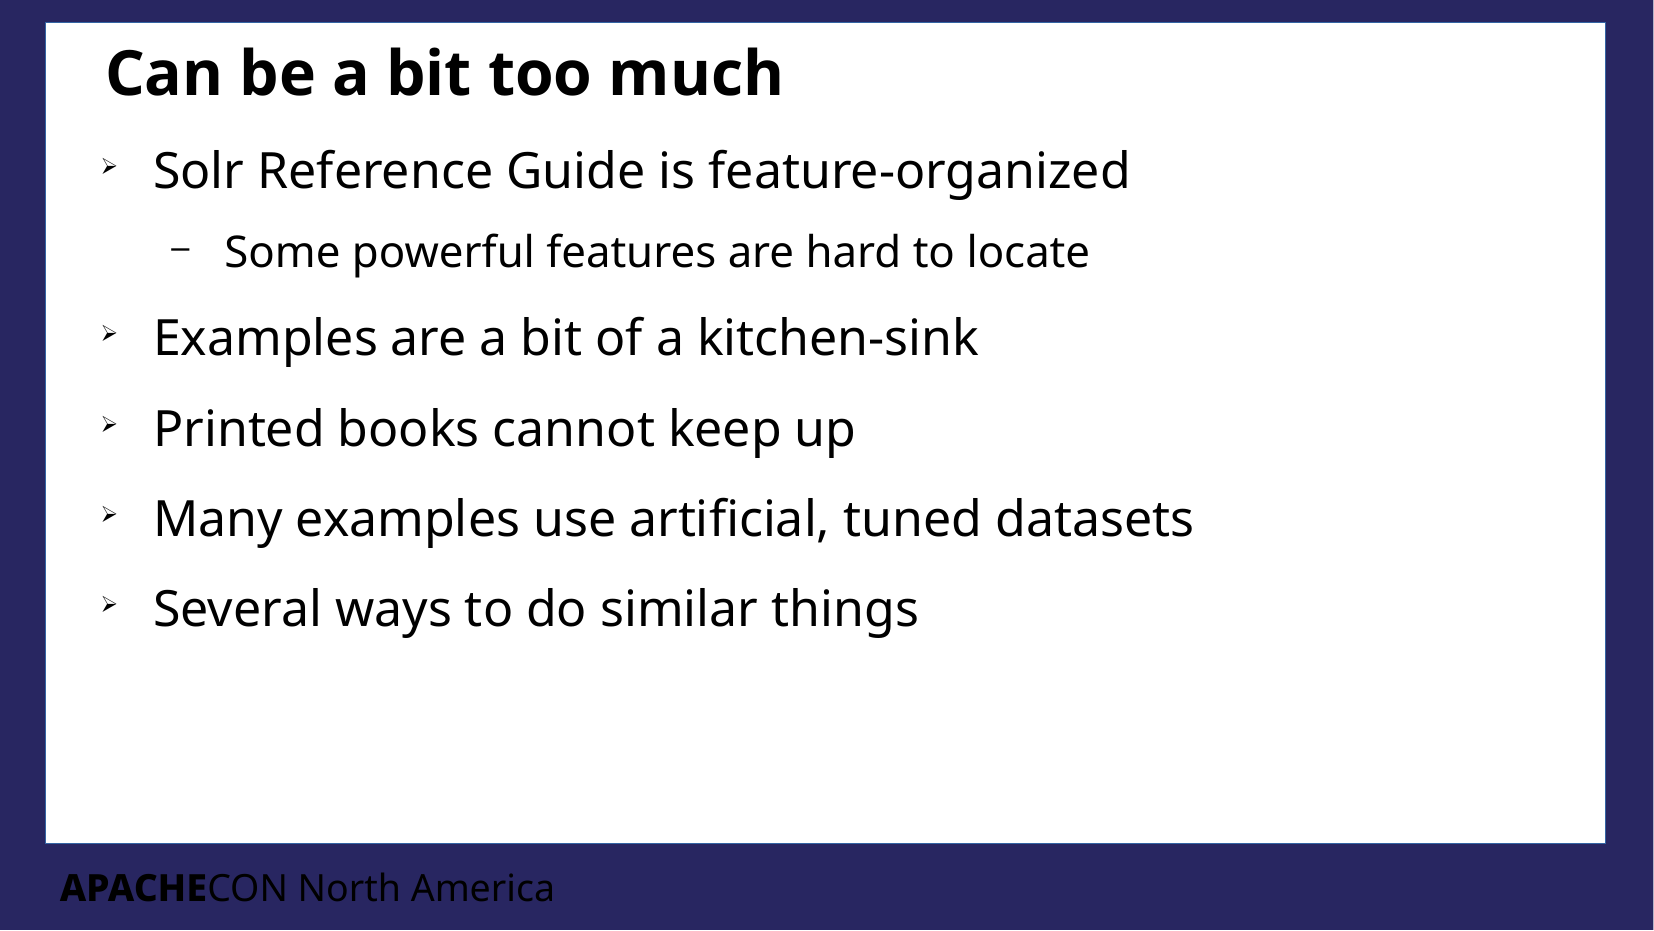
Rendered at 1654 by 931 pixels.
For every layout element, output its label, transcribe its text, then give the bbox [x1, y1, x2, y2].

list Solr Reference Guide is feature-organized Some powerful features are hard to locate Examples are a bit of a kitchen-sink Printed books cannot keep up Many examples use artificial, tuned datasets Several ways to do similar things [82, 135, 1571, 757]
title Can be a bit too much [105, 32, 1546, 110]
